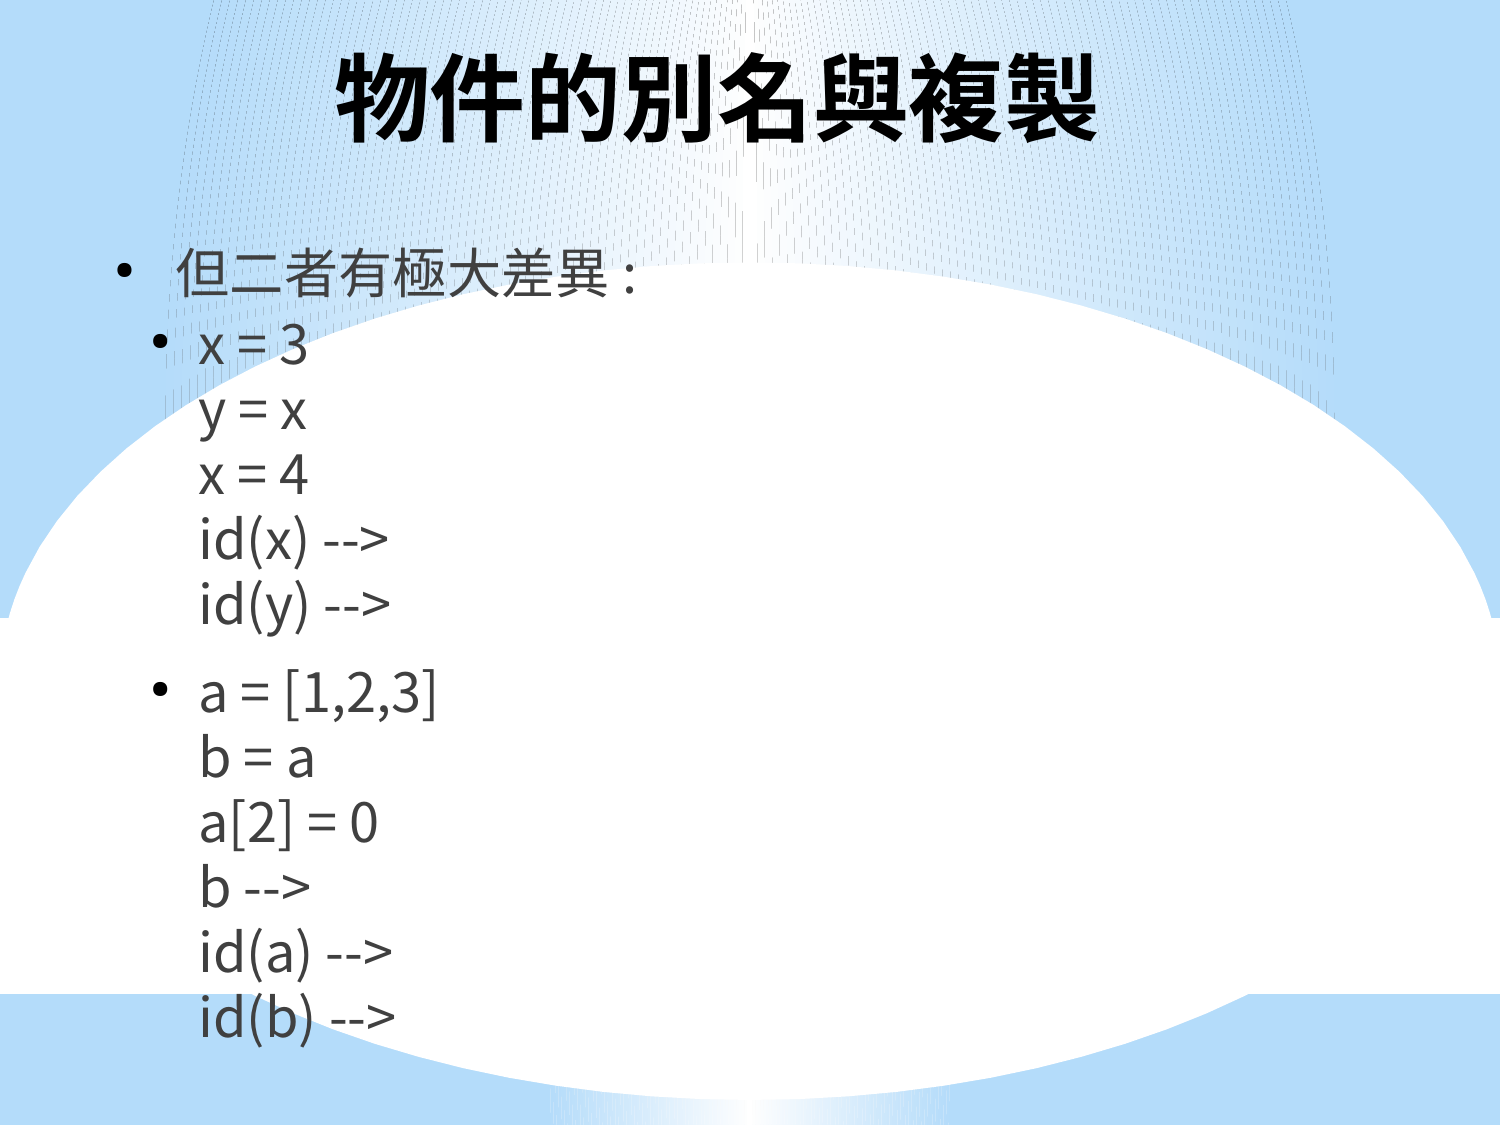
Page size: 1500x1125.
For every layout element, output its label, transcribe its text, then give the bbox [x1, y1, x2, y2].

list 但二者有極大差異: x = 3 y = x x = 4 id(x) --> id(y) --> a = [1,2,3] b = a a[2] = 0 b --> id(a) --> id(b) --> [100, 231, 1471, 1047]
title 物件的別名與複製 [183, 30, 1252, 219]
